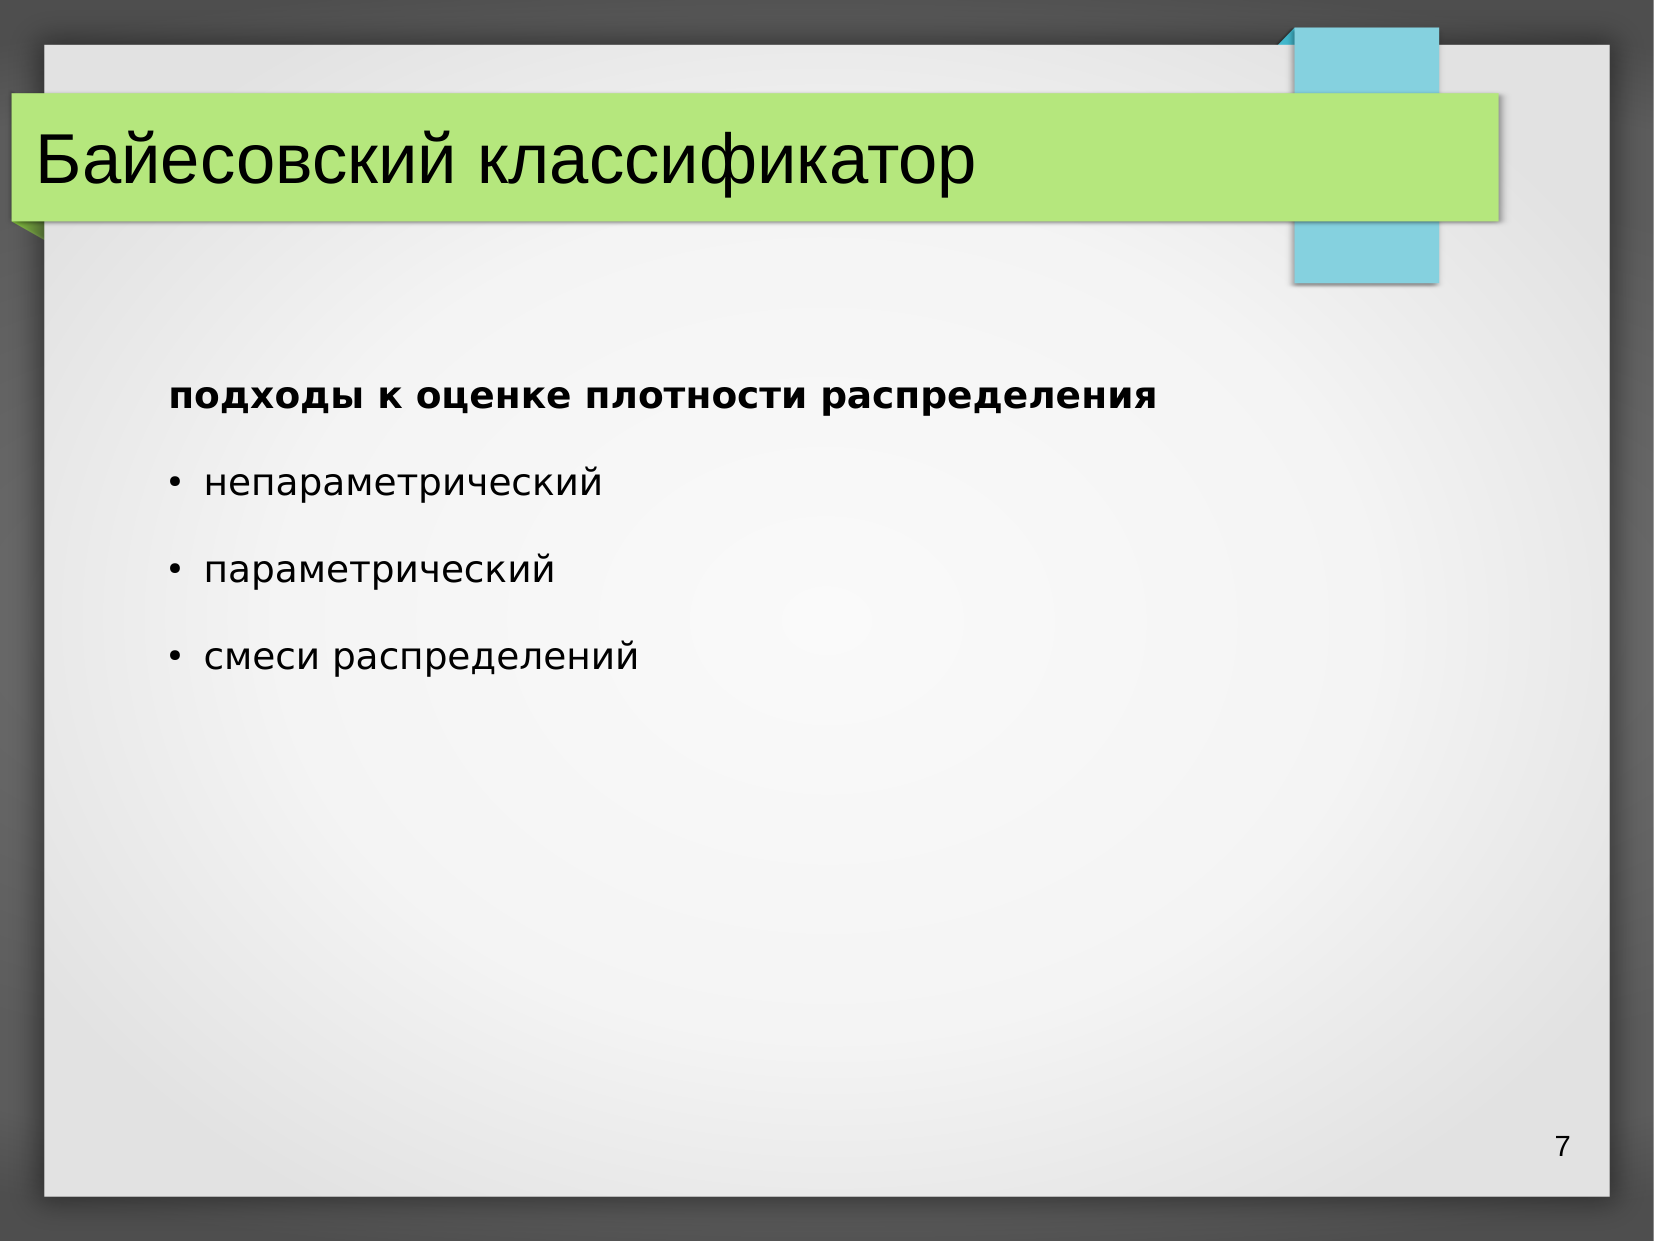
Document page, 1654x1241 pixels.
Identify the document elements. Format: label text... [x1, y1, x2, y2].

text_box подходы к оценке плотности распределения непараметрический параметрический смеси распределений [153, 366, 1418, 733]
picture [0, 0, 1654, 1241]
title Байесовский классификатор [35, 118, 1489, 199]
